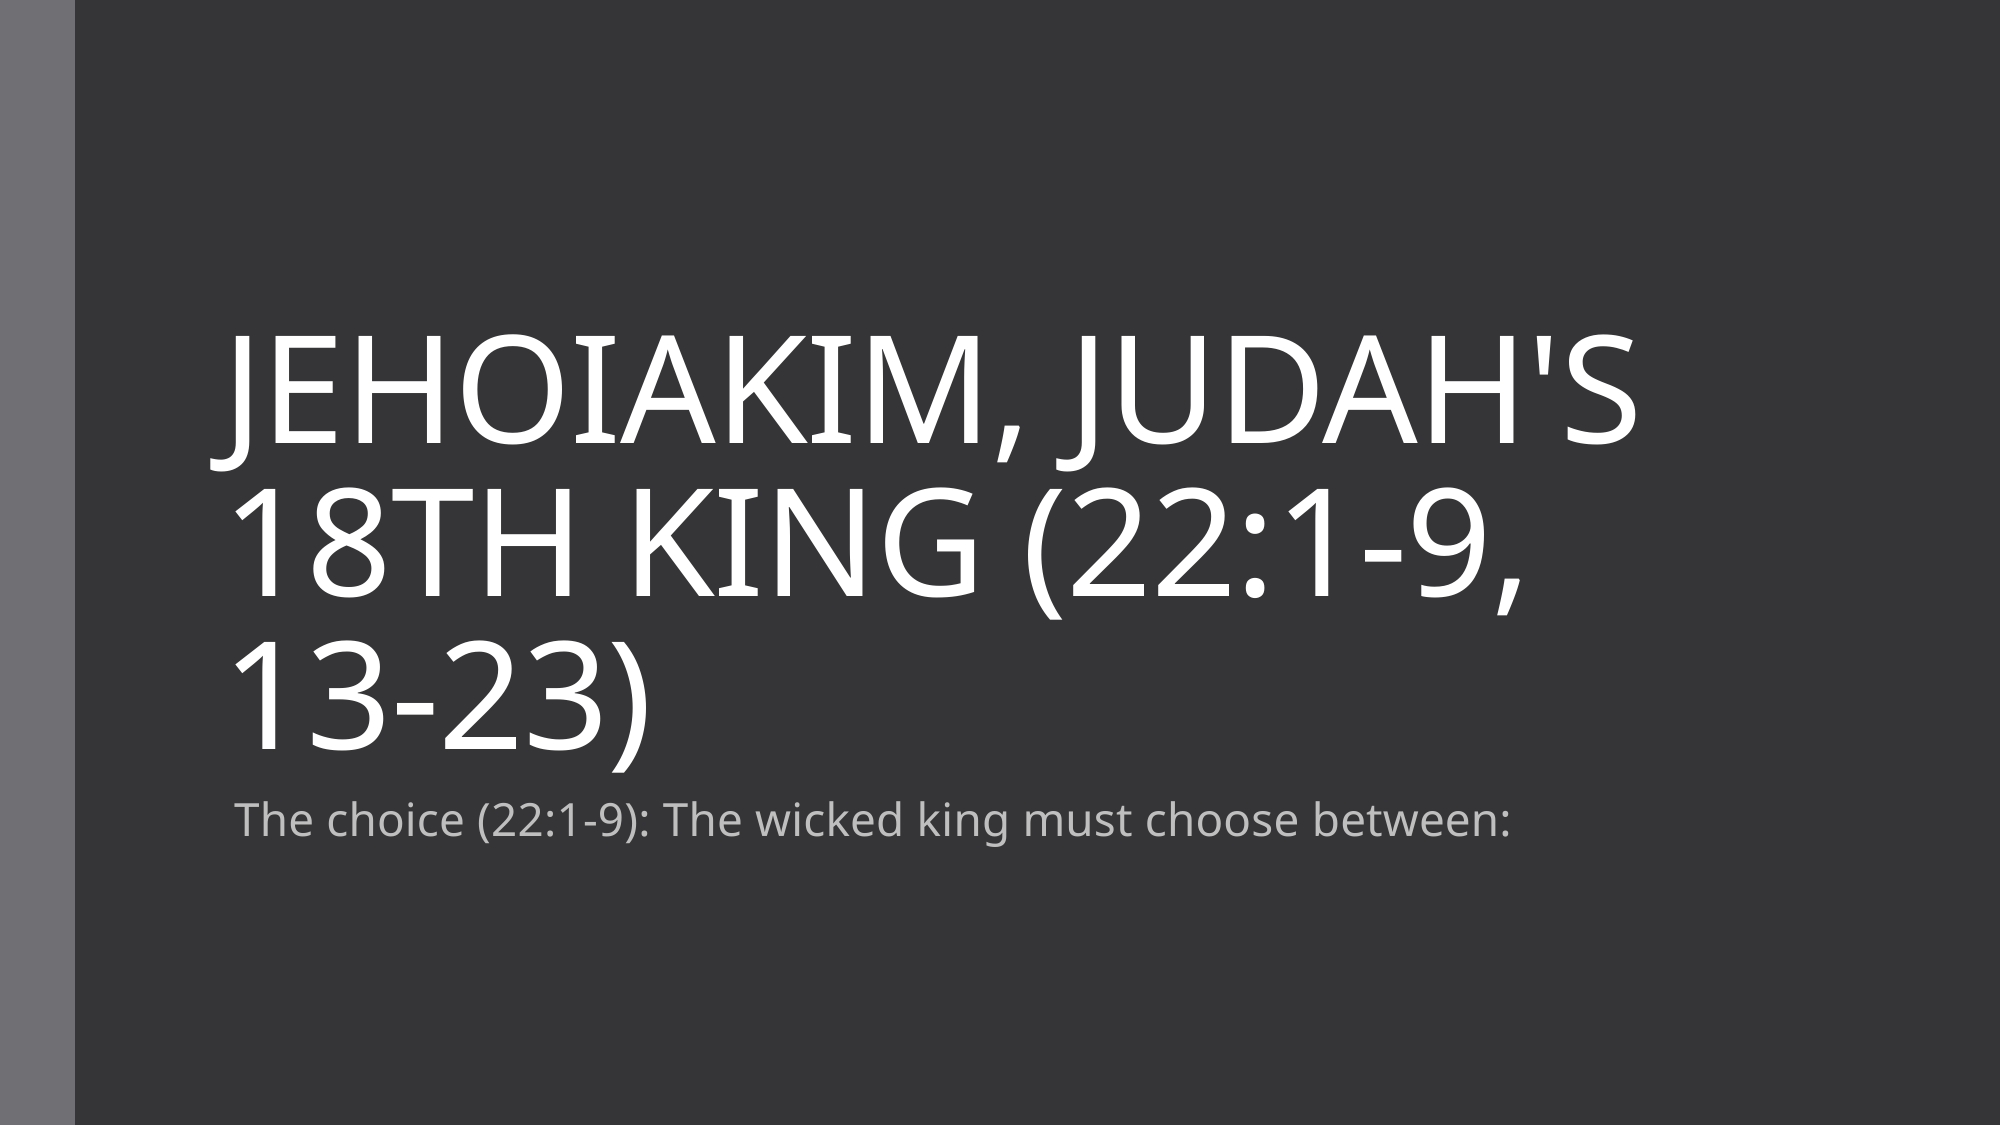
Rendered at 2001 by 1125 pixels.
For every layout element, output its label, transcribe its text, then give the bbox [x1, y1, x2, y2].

title JEHOIAKIM, JUDAH'S 18TH KING (22:1-9, 13-23) [206, 124, 1752, 787]
subtitle The choice (22:1-9): The wicked king must choose between: [206, 787, 1752, 1066]
